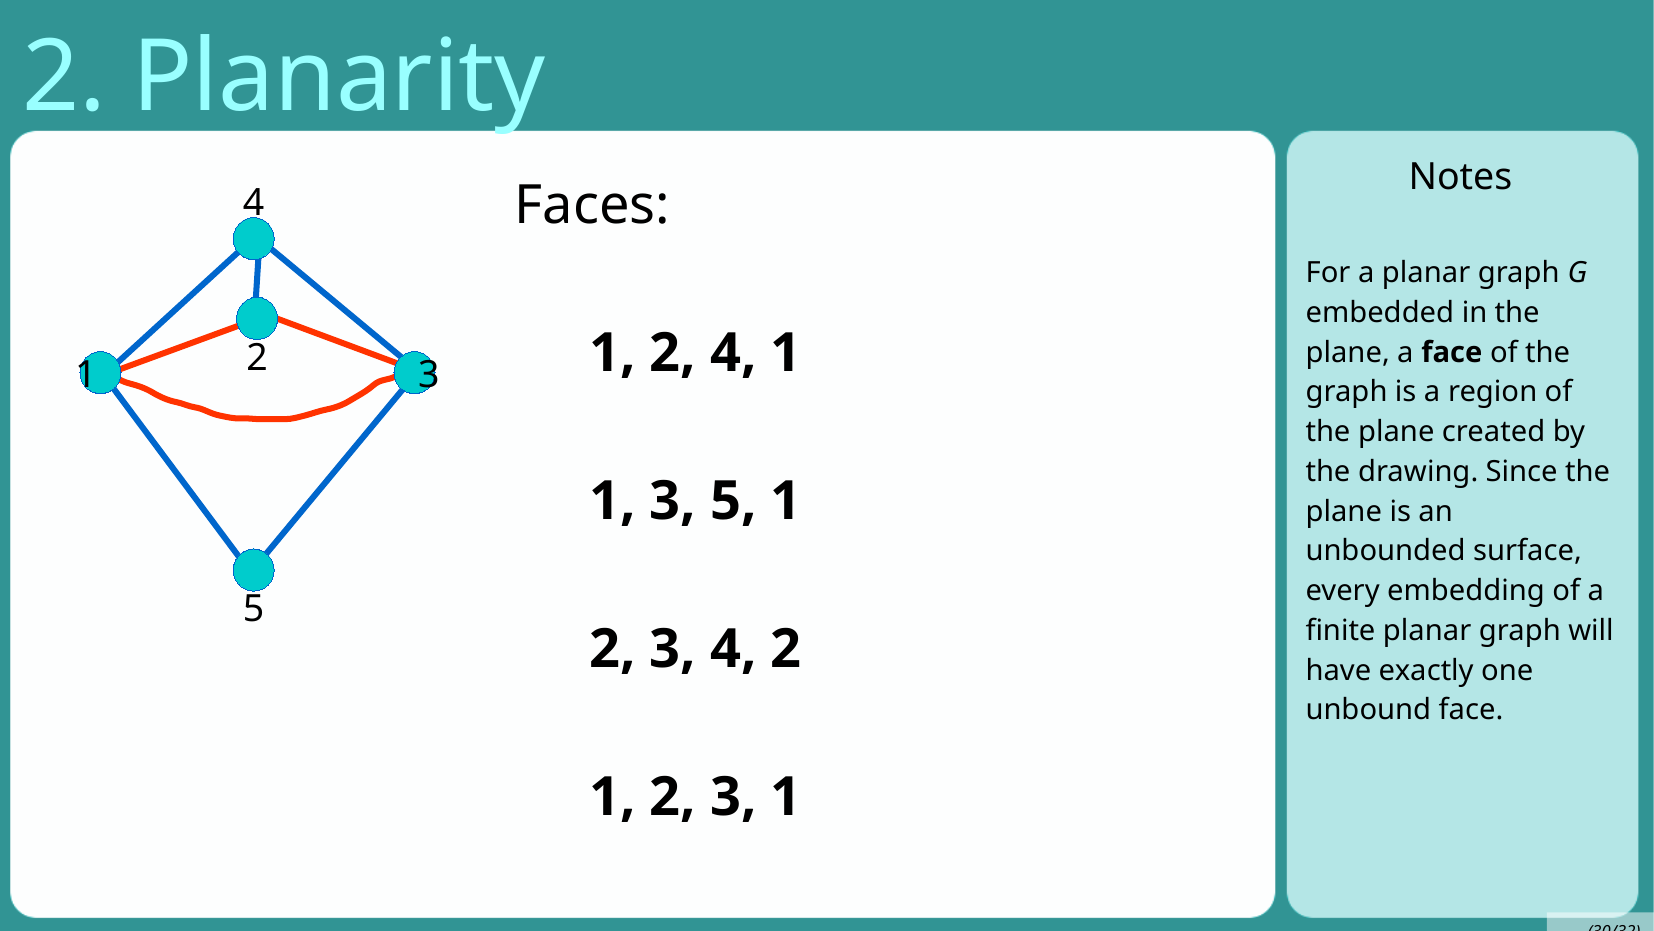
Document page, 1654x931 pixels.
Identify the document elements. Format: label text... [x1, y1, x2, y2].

title 2. Planarity [22, 13, 1511, 130]
text_box 1 [79, 351, 122, 394]
picture [0, 0, 1654, 931]
text_box 2 [236, 297, 278, 340]
text_box Notes For a planar graph G embedded in the plane, a face of the graph is a region of the plane created by the drawing. Since the plane is an unbounded surface, every embedding of a finite planar graph will have exactly one unbound face. [1290, 141, 1631, 766]
text_box (<number>/32) [1546, 912, 1654, 931]
text_box Faces: 1, 2, 4, 1 1, 3, 5, 1 2, 3, 4, 2 1, 2, 3, 1 [514, 165, 1247, 892]
text_box 3 [393, 351, 434, 394]
text_box 5 [233, 548, 275, 592]
text_box 4 [233, 217, 275, 260]
